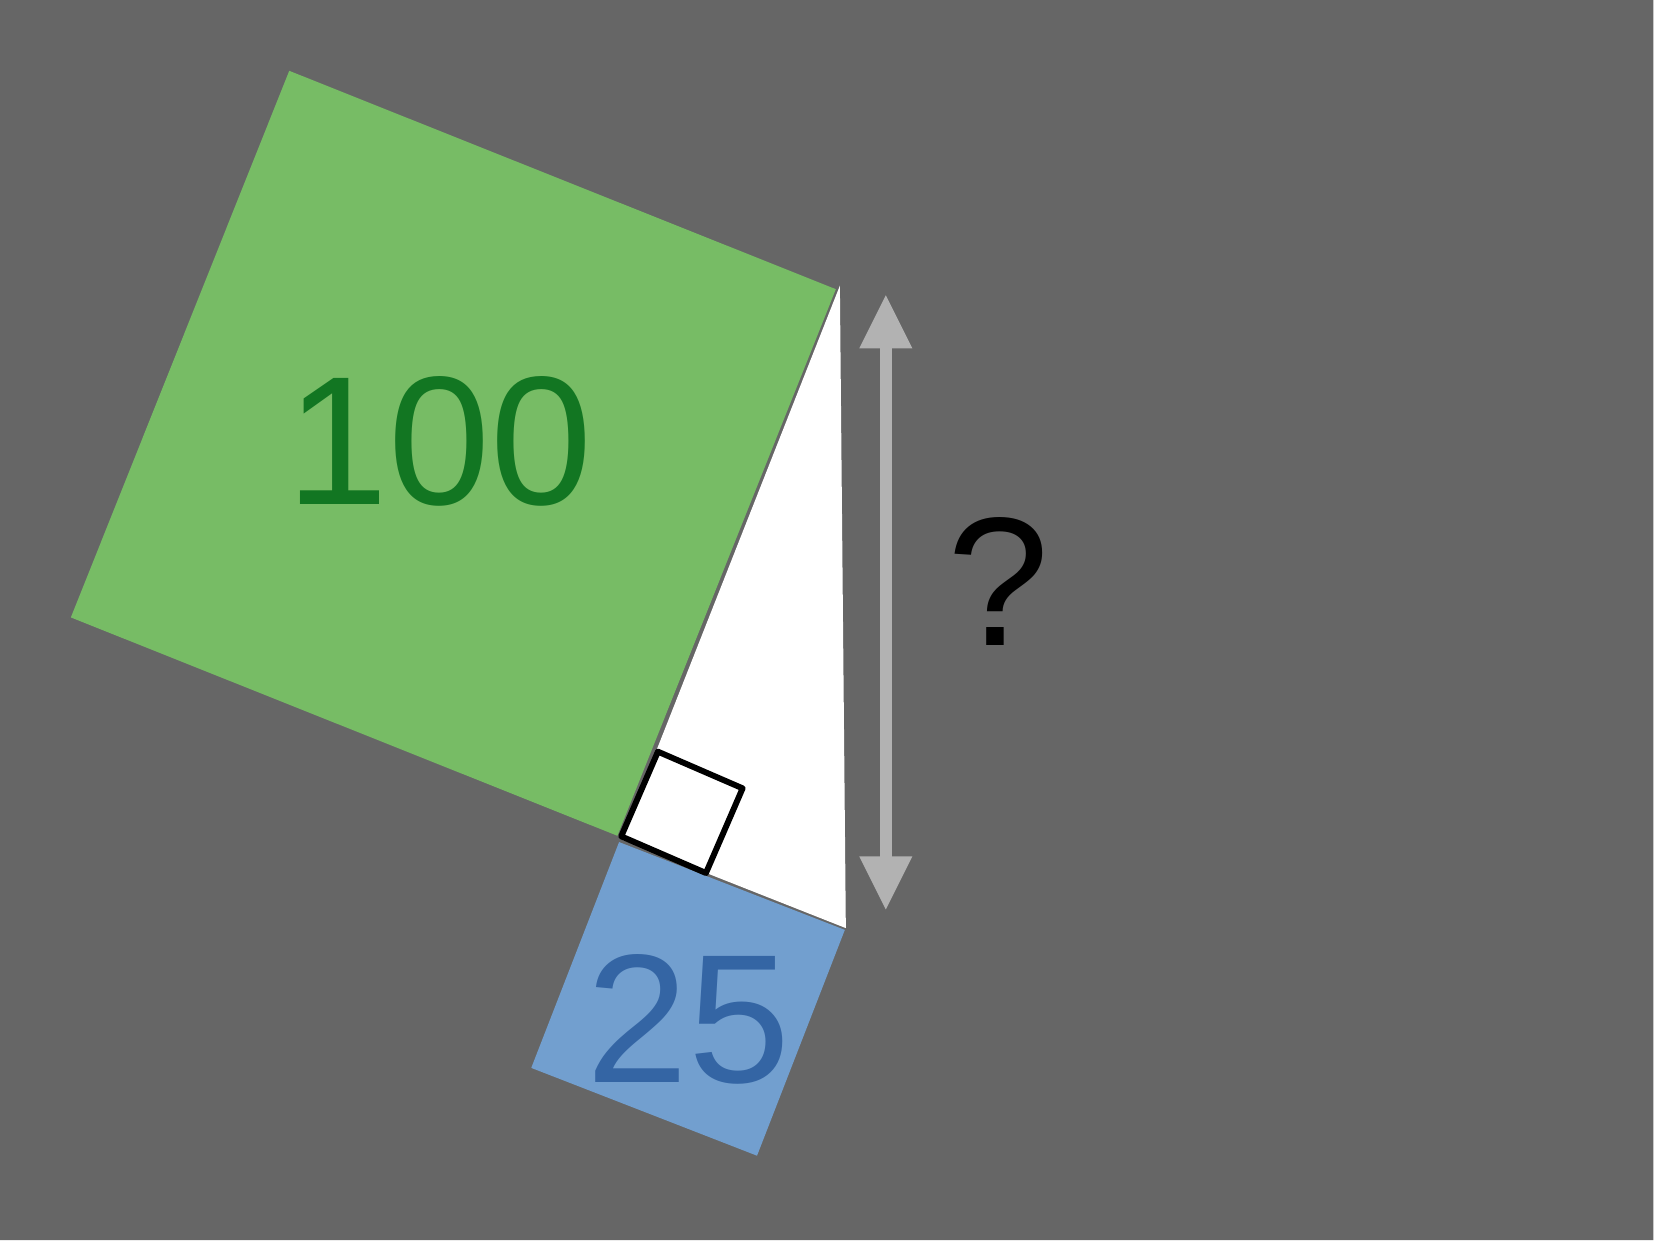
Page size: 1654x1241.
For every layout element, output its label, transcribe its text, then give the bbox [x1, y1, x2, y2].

text_box [0, 0, 1654, 1241]
text_box 100 [271, 331, 674, 756]
text_box ? [933, 472, 1065, 693]
text_box 25 [571, 909, 886, 1241]
